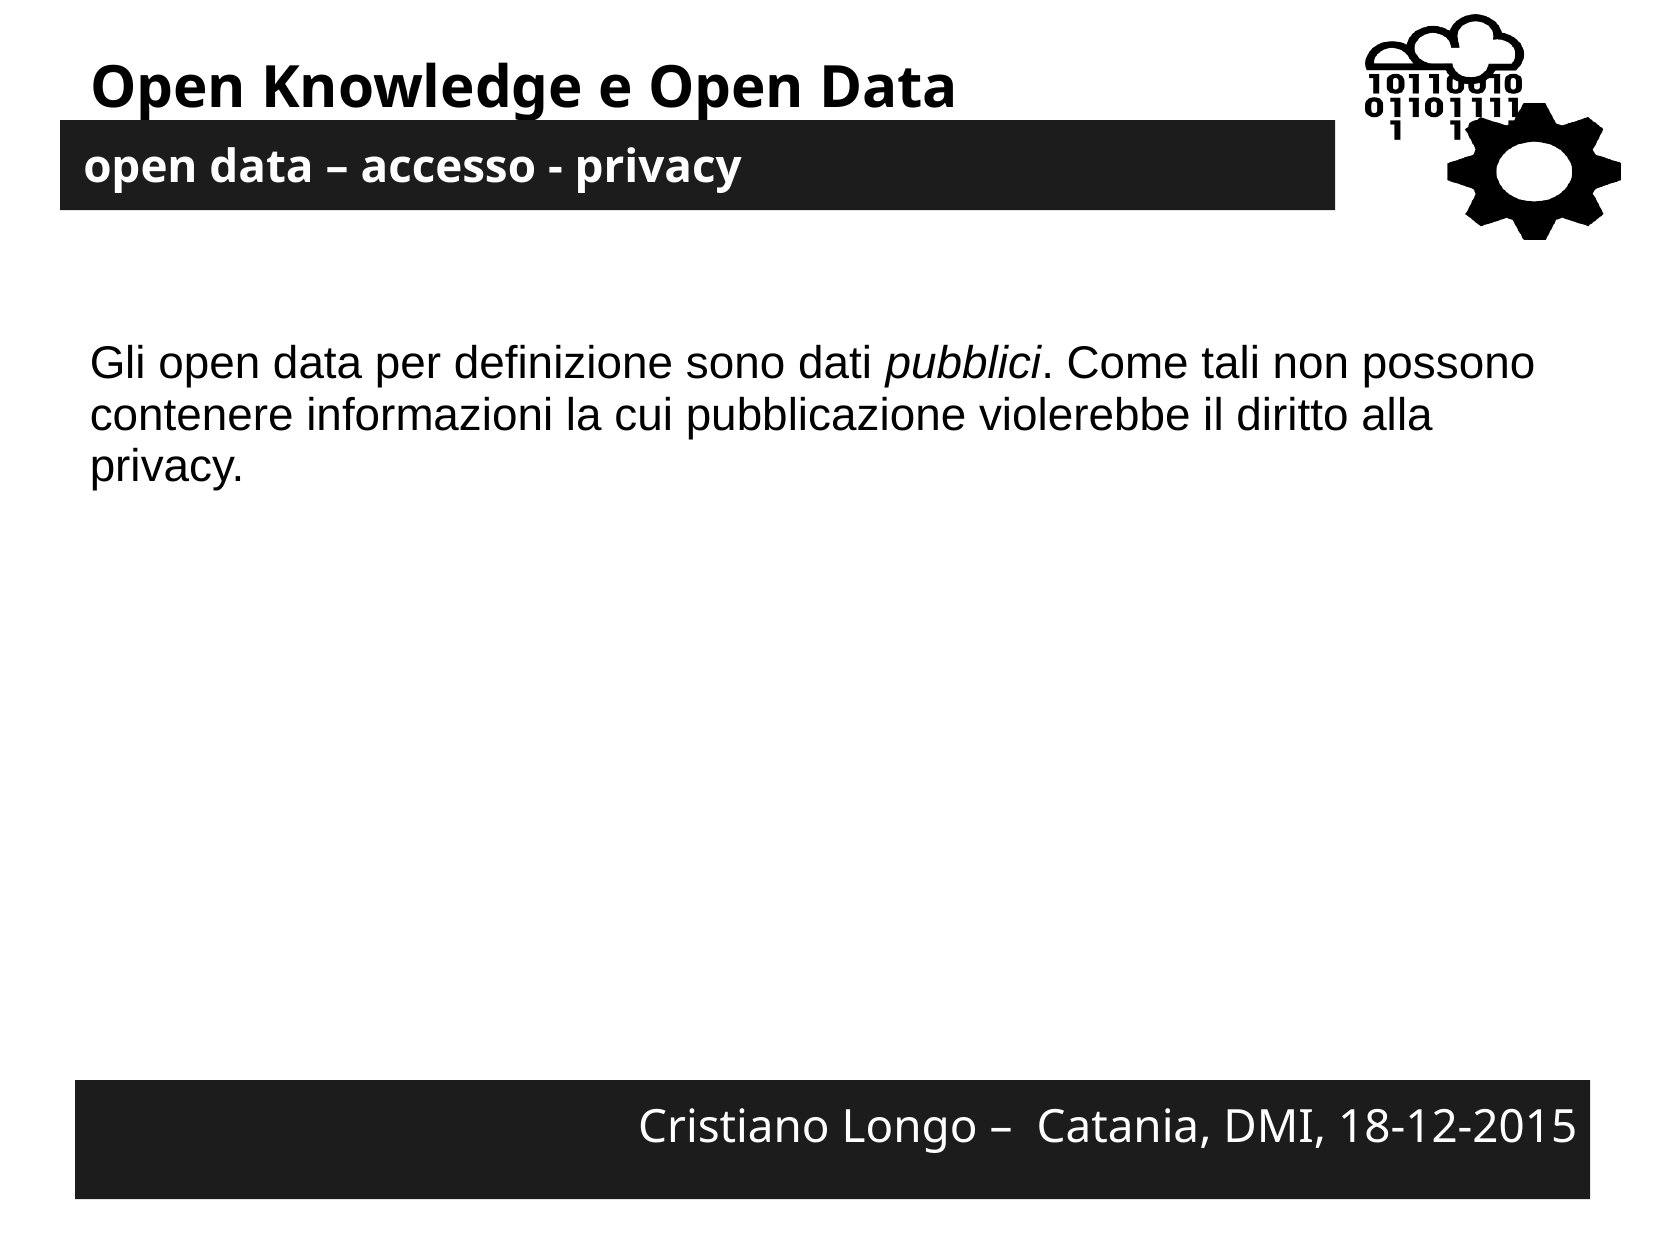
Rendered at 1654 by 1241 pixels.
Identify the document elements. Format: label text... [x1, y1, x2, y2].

picture [1365, 14, 1621, 241]
text_box Gli open data per definizione sono dati pubblici. Come tali non possono contenere informazioni la cui pubblicazione violerebbe il diritto alla privacy. [75, 330, 1561, 499]
list Open Knowledge e Open Data [75, 45, 1325, 120]
list Cristiano Longo – Catania, DMI, 18-12-2015 [75, 1080, 1591, 1200]
list open data – accesso - privacy [60, 120, 1336, 211]
